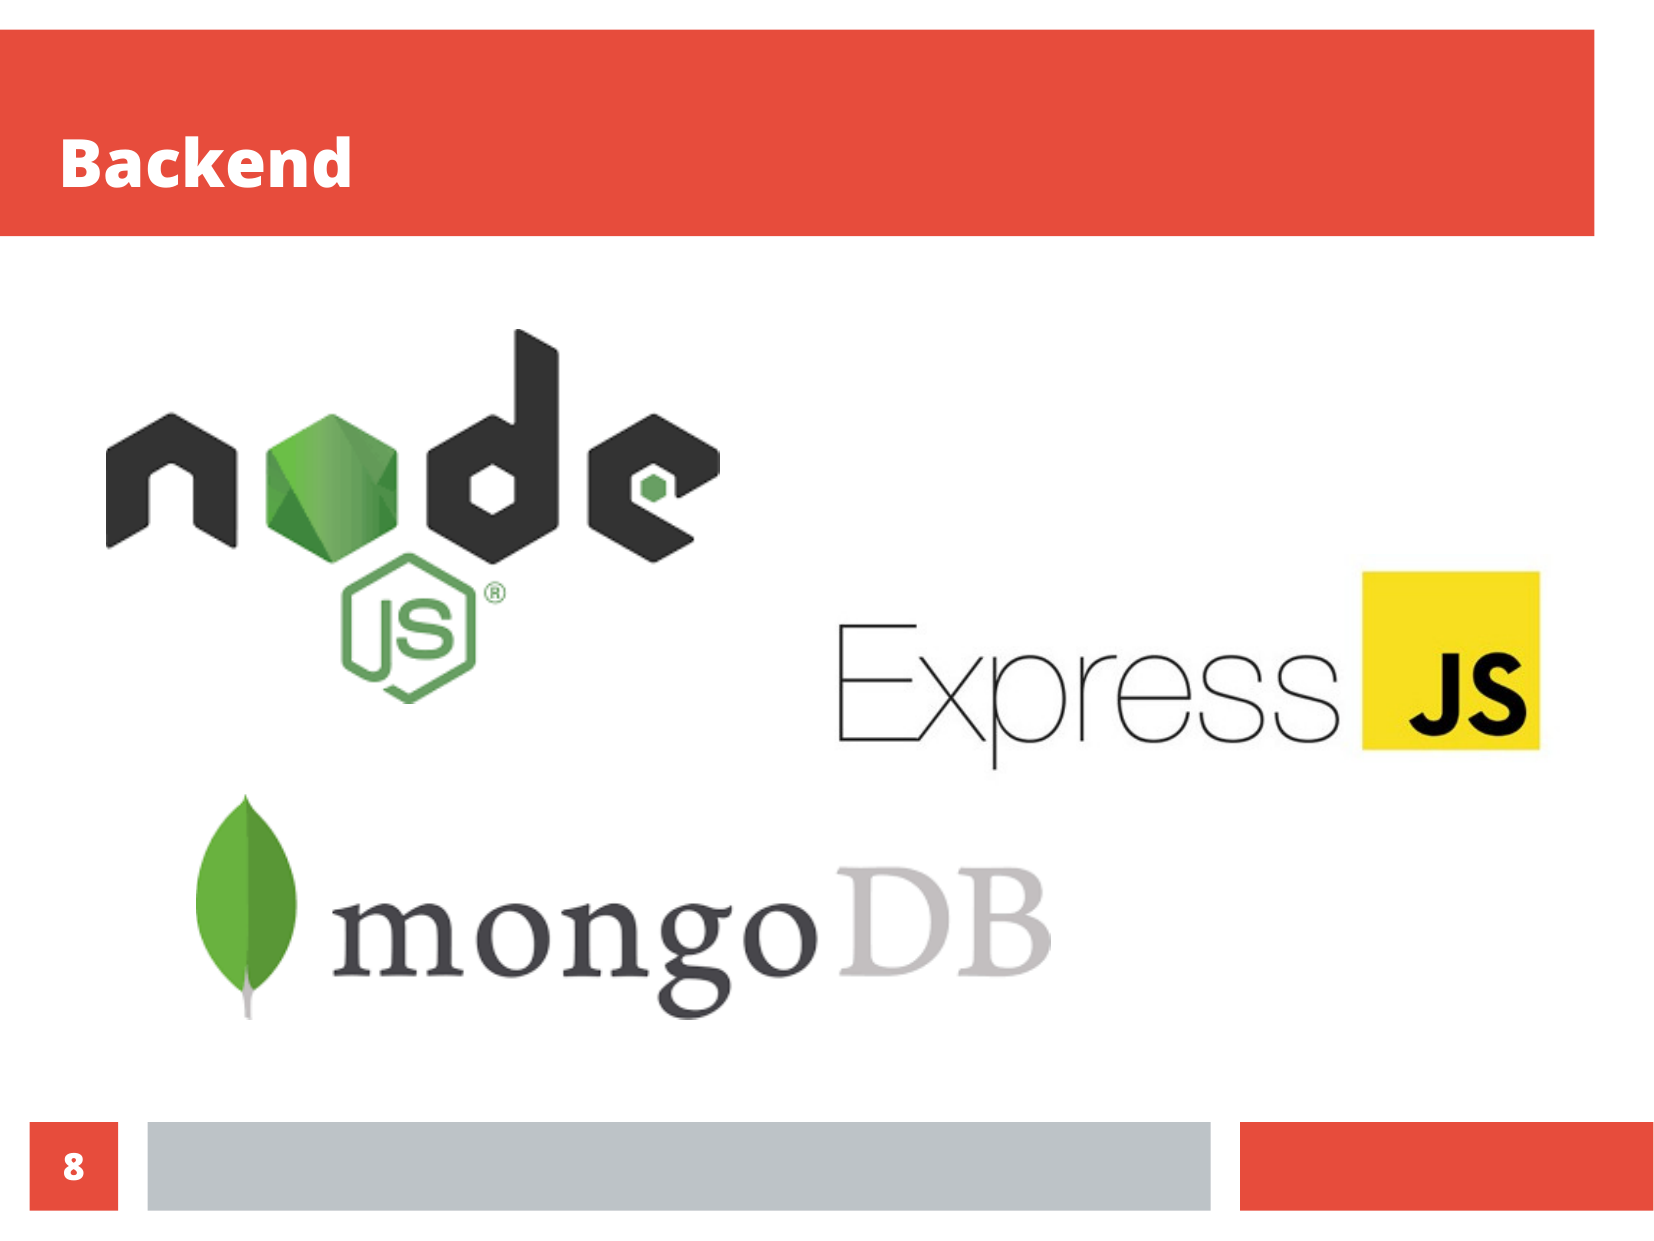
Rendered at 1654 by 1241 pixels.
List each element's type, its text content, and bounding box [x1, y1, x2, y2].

picture [196, 554, 1591, 1020]
title Backend [59, 59, 1595, 207]
picture [106, 329, 721, 704]
